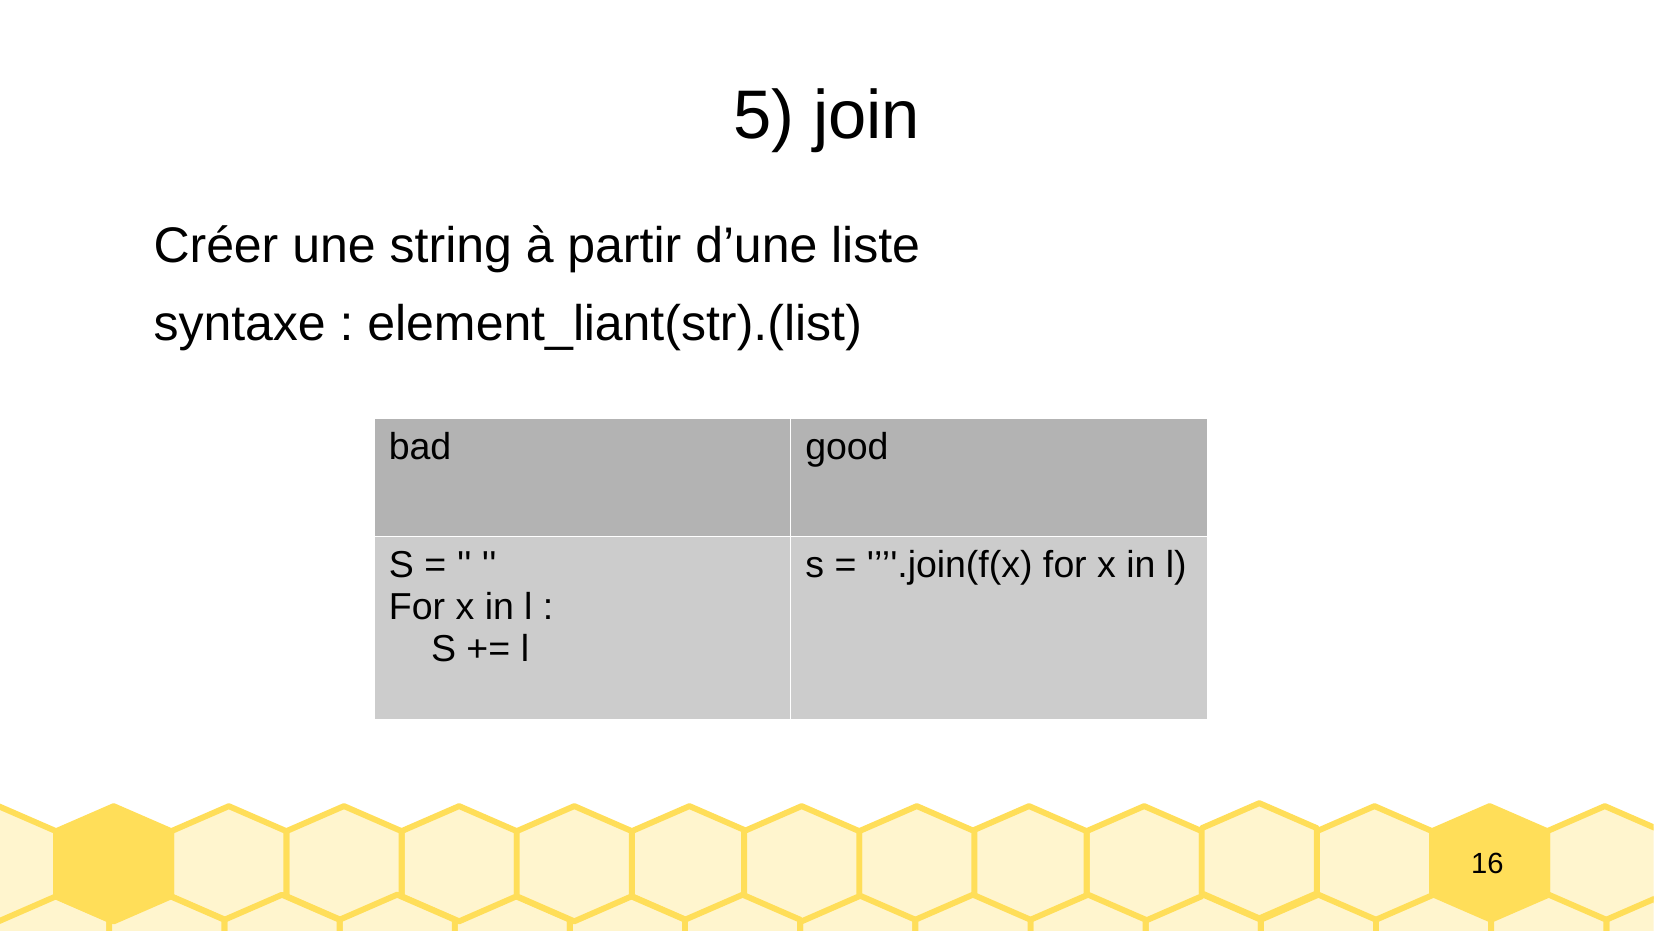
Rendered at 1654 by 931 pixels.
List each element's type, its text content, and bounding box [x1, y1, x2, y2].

table_cell s = '’’'.join(f(x) for x in l) [791, 537, 1207, 719]
title 5) join [82, 37, 1571, 193]
list Créer une string à partir d’une liste syntaxe : element_liant(str).(list) [82, 217, 1571, 758]
table_header good [791, 419, 1207, 536]
table_cell S = '' '' For x in l : S += l [375, 537, 790, 719]
table_header bad [375, 419, 790, 536]
